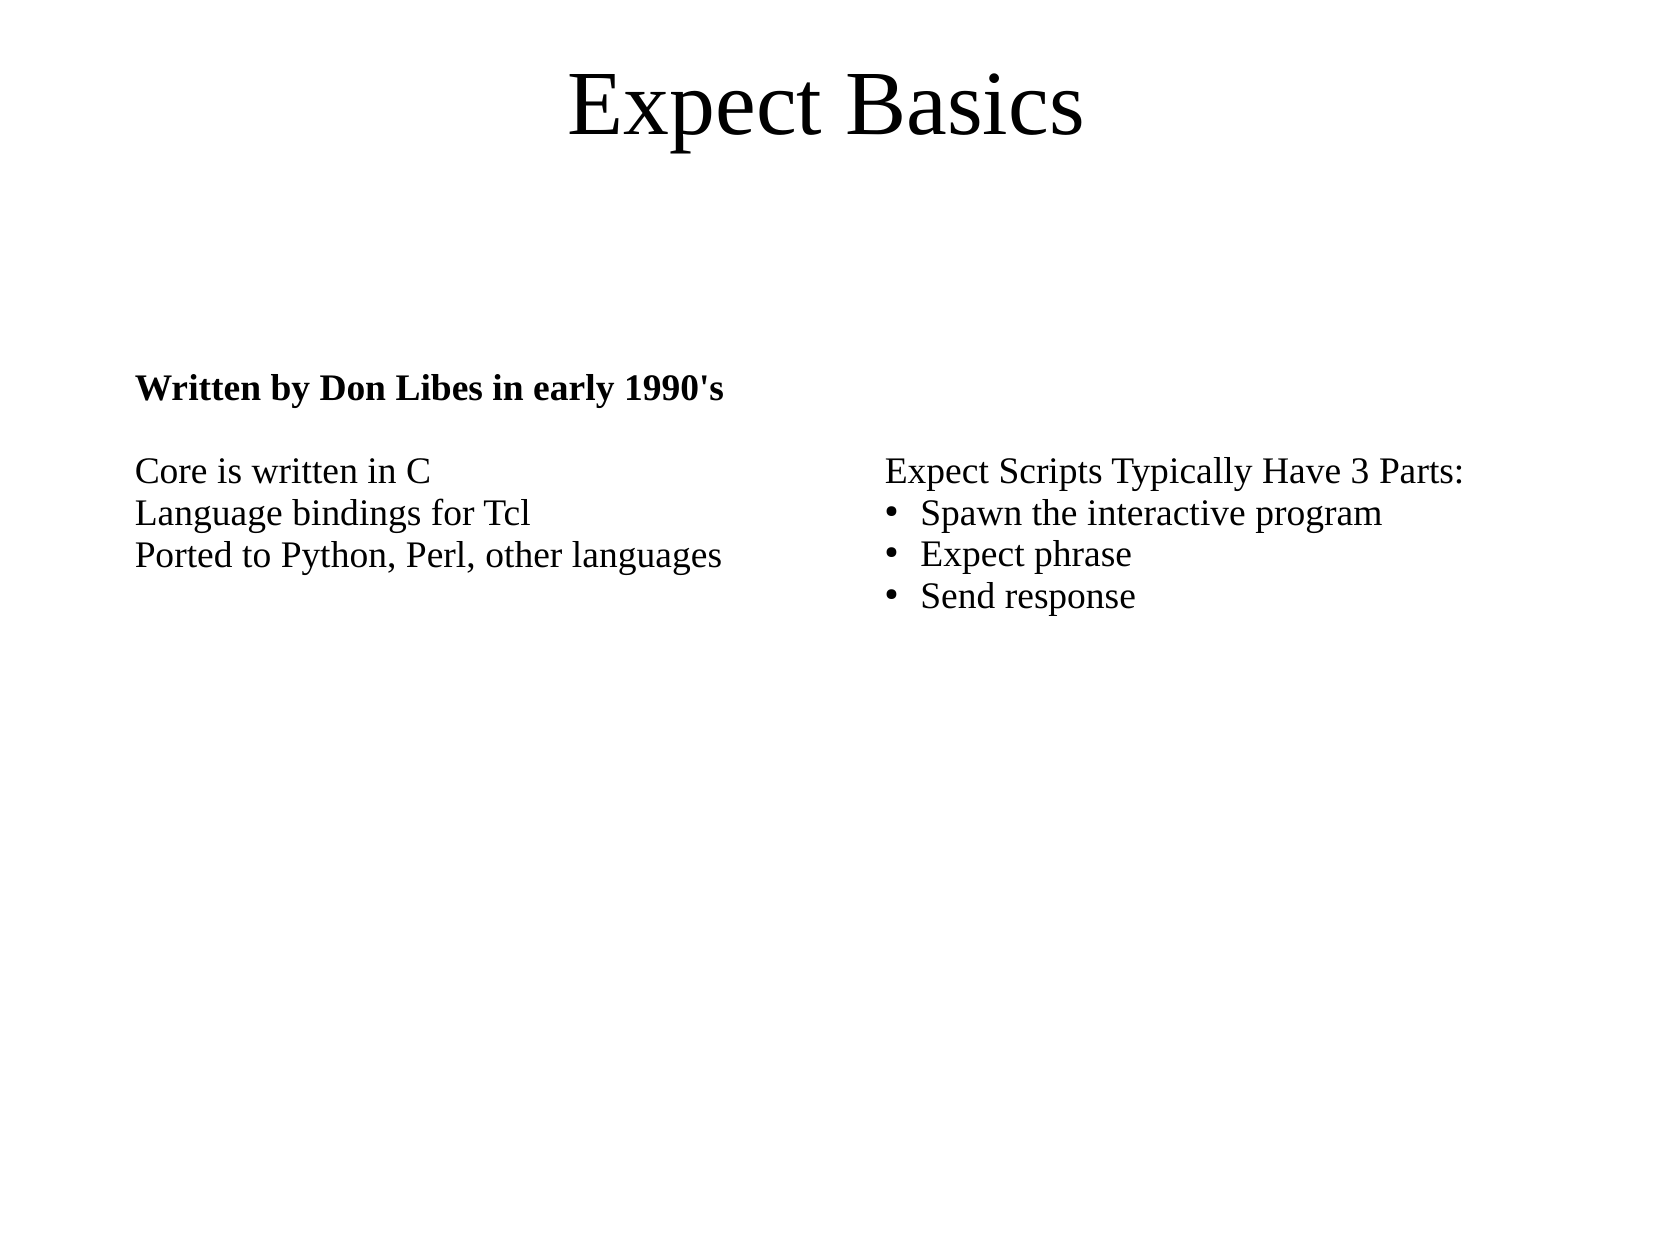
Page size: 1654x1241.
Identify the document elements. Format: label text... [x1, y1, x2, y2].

text_box Expect Scripts Typically Have 3 Parts: Spawn the interactive program Expect phrase Send response [870, 442, 1482, 624]
text_box Written by Don Libes in early 1990's Core is written in C Language bindings for Tcl Ported to Python, Perl, other languages [120, 360, 741, 583]
title Expect Basics [82, 52, 1571, 155]
